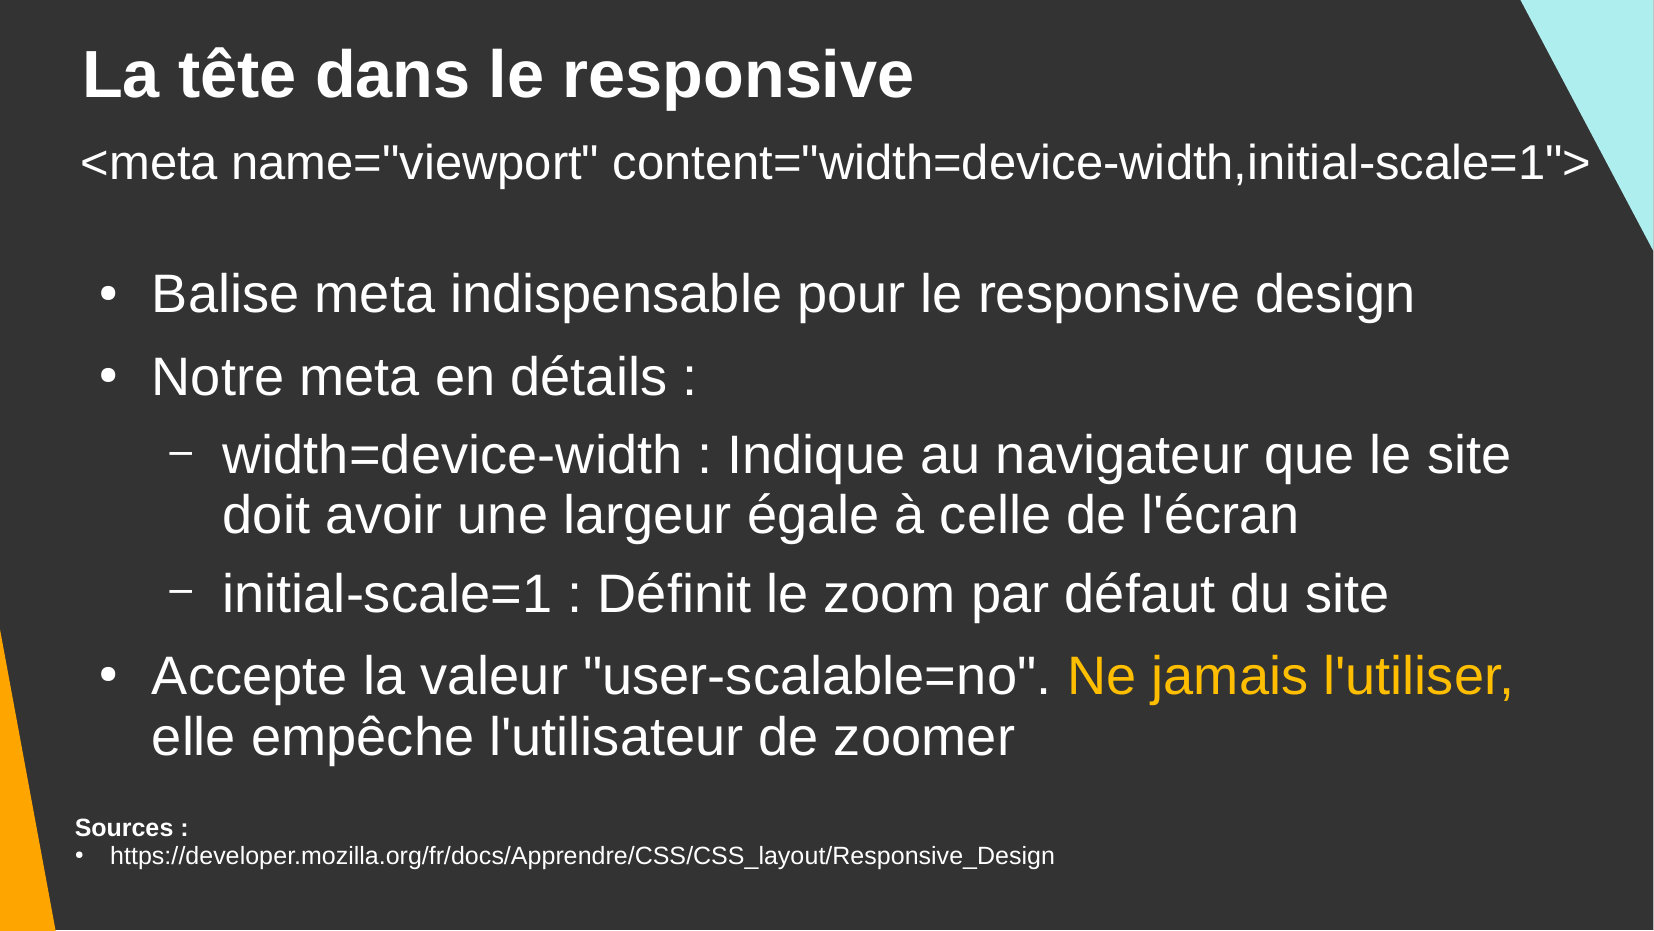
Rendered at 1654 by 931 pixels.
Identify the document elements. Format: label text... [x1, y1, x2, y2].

text_box [1520, 0, 1654, 253]
list <meta name="viewport" content="width=device-width,initial-scale=1"> [80, 135, 1605, 240]
text_box Sources : https://developer.mozilla.org/fr/docs/Apprendre/CSS/CSS_layout/Responsive_Design [60, 806, 1546, 931]
text_box [0, 629, 56, 931]
title La tête dans le responsive [82, 37, 1571, 112]
list Balise meta indispensable pour le responsive design Notre meta en détails : width=device-width : Indique au navigateur que le site doit avoir une largeur égale à celle de l'écran initial-scale=1 : Définit le zoom par défaut du site Accepte la valeur "user-scalable=no". Ne jamais l'utiliser, elle empêche l'utilisateur de zoomer [80, 263, 1605, 780]
